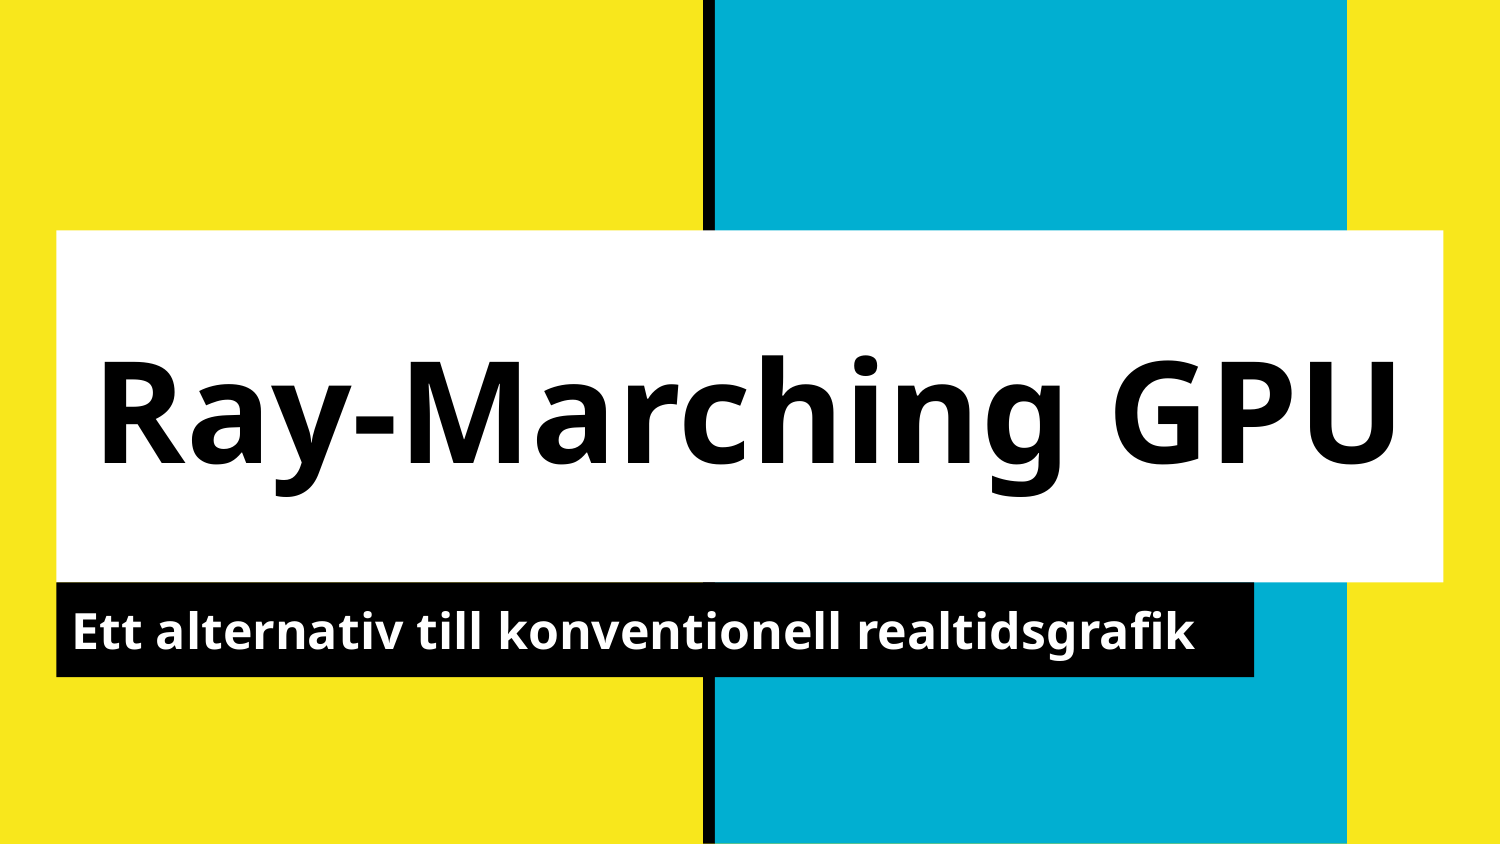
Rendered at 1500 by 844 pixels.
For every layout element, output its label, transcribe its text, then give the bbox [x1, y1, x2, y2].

subtitle Ett alternativ till konventionell realtidsgrafik [56, 582, 1255, 678]
title Ray-Marching GPU [56, 230, 1444, 583]
